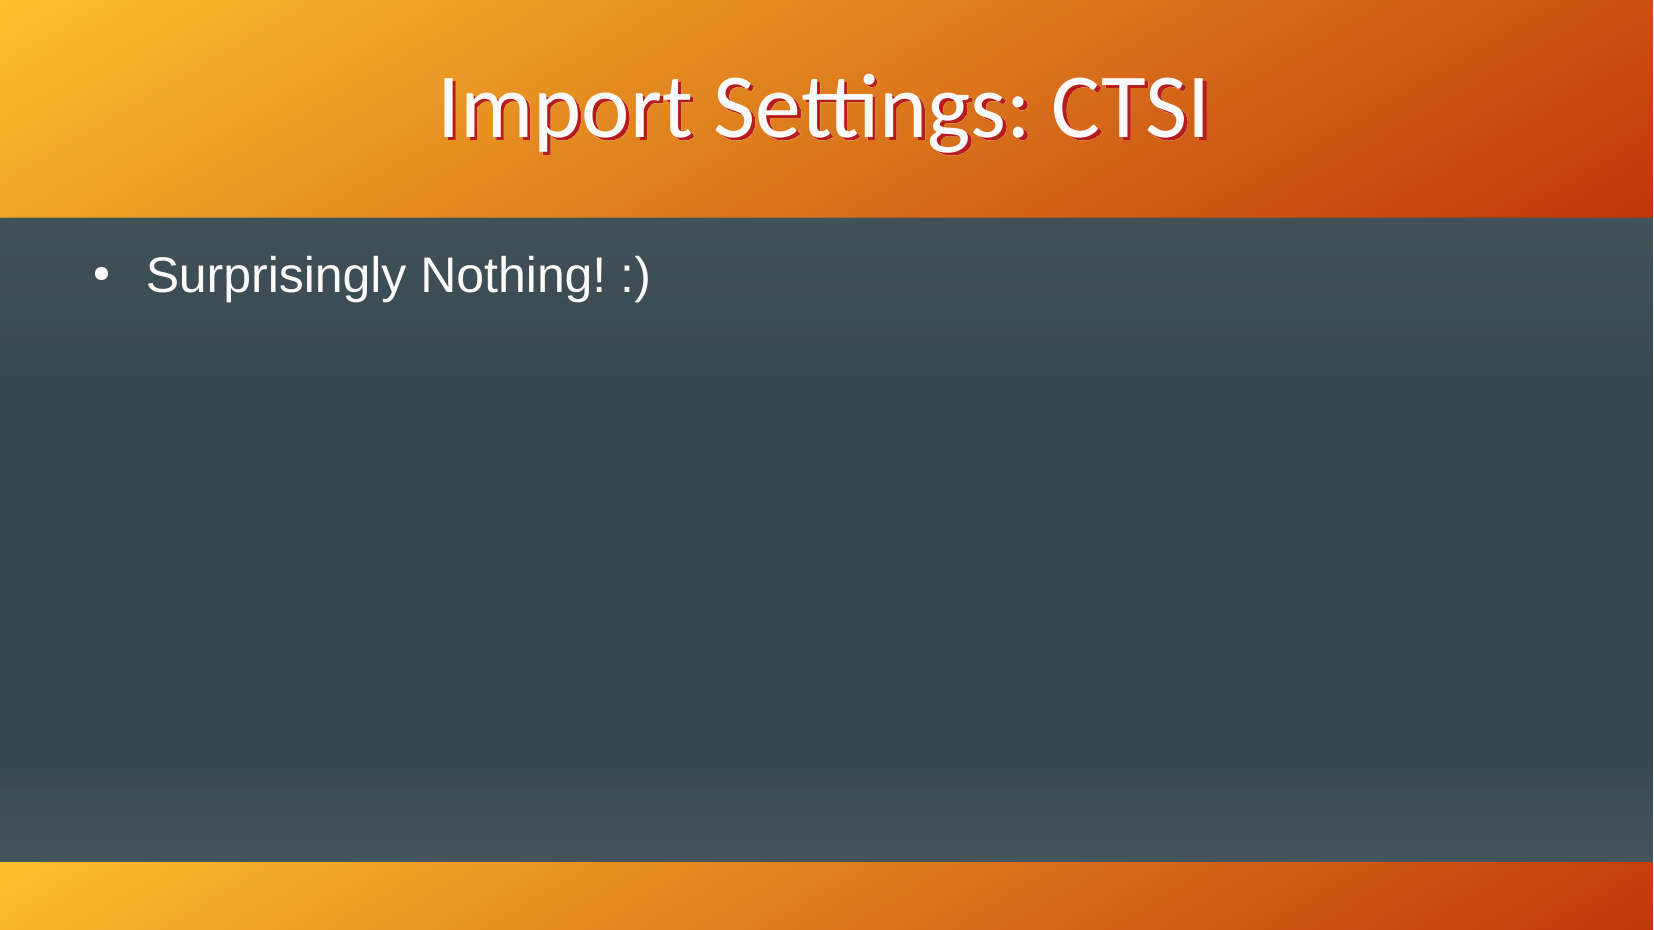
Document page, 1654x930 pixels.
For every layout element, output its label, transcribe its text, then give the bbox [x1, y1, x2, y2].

title Import Settings: CTSI [74, 37, 1575, 193]
list Surprisingly Nothing! :) [74, 247, 1575, 825]
